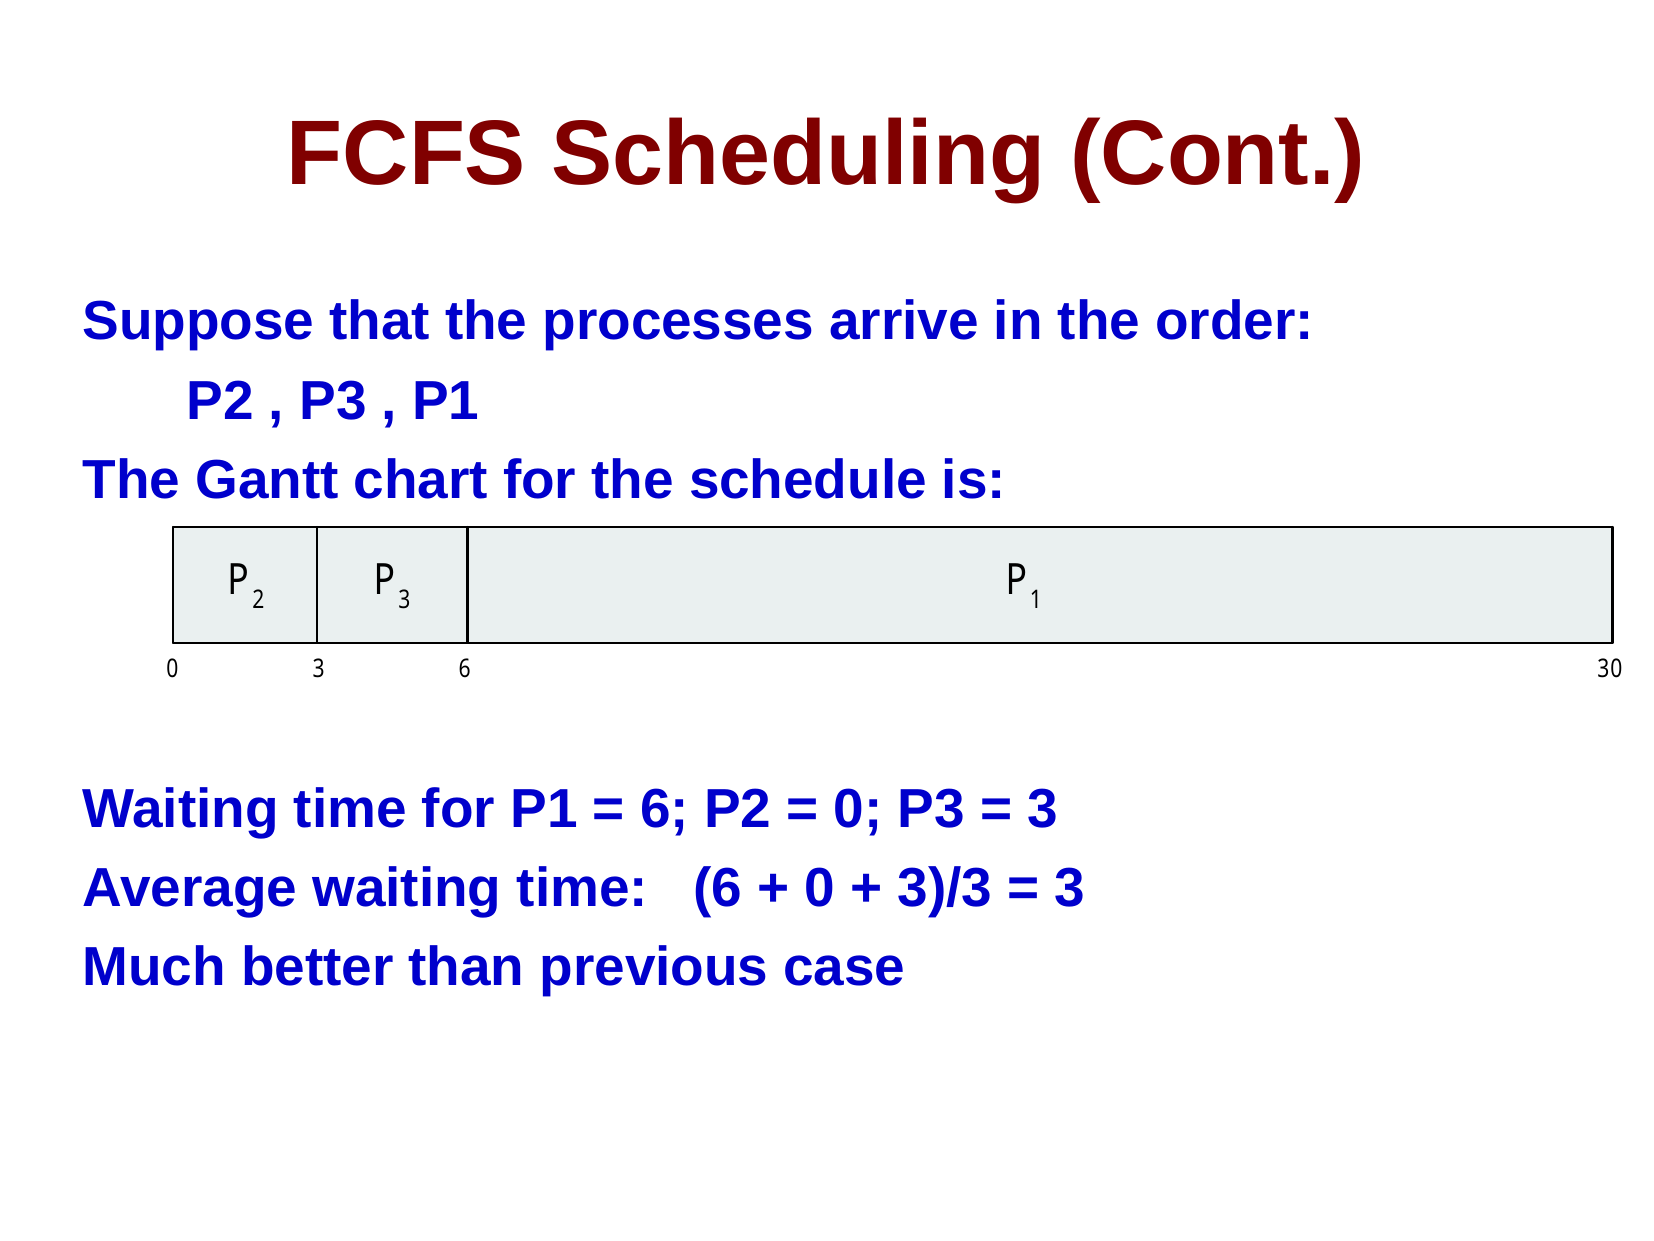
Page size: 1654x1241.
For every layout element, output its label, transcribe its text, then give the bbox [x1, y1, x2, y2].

list Suppose that the processes arrive in the order: P2 , P3 , P1 The Gantt chart for the schedule is: Waiting time for P1 = 6; P2 = 0; P3 = 3 Average waiting time: (6 + 0 + 3)/3 = 3 Much better than previous case [82, 290, 1571, 1010]
title FCFS Scheduling (Cont.) [82, 49, 1571, 257]
picture [154, 517, 1637, 686]
